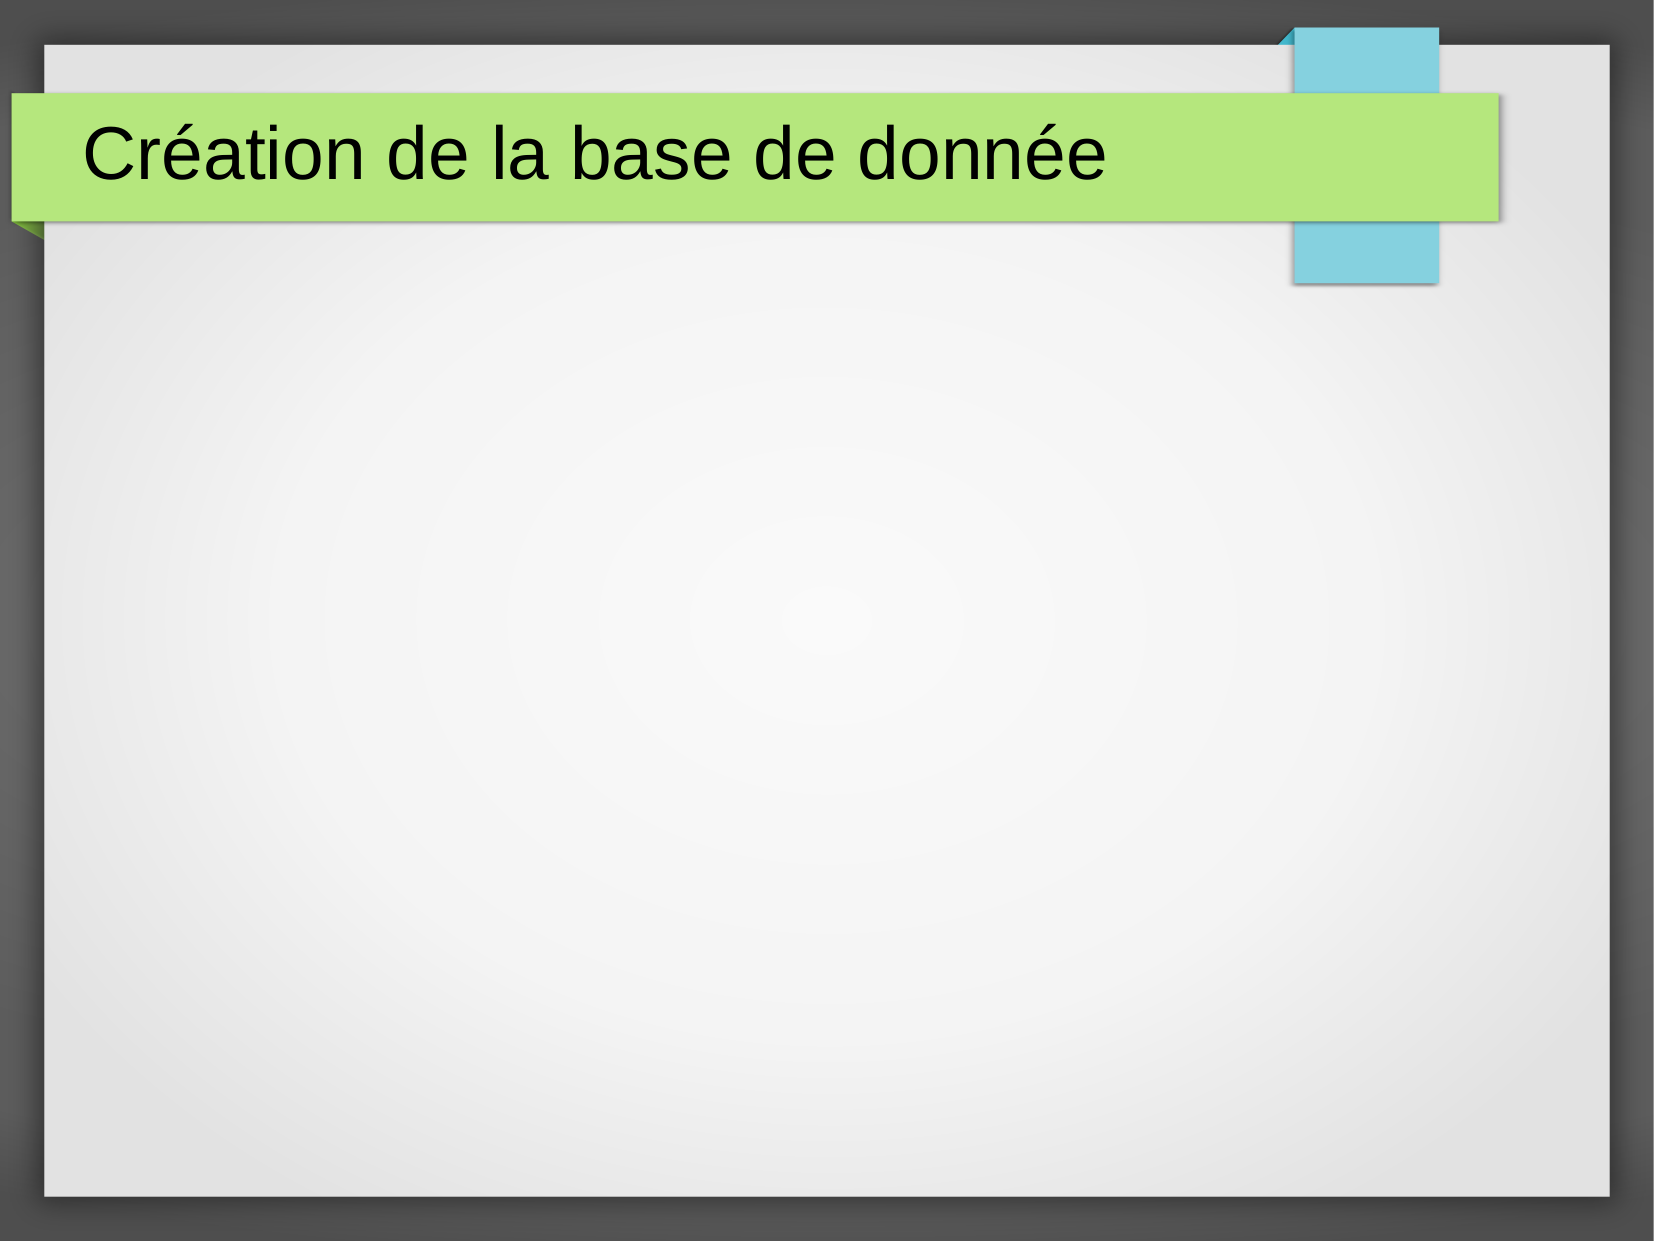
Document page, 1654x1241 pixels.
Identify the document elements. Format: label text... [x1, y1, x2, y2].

title Création de la base de donnée [82, 94, 1264, 213]
picture [0, 0, 1654, 1241]
